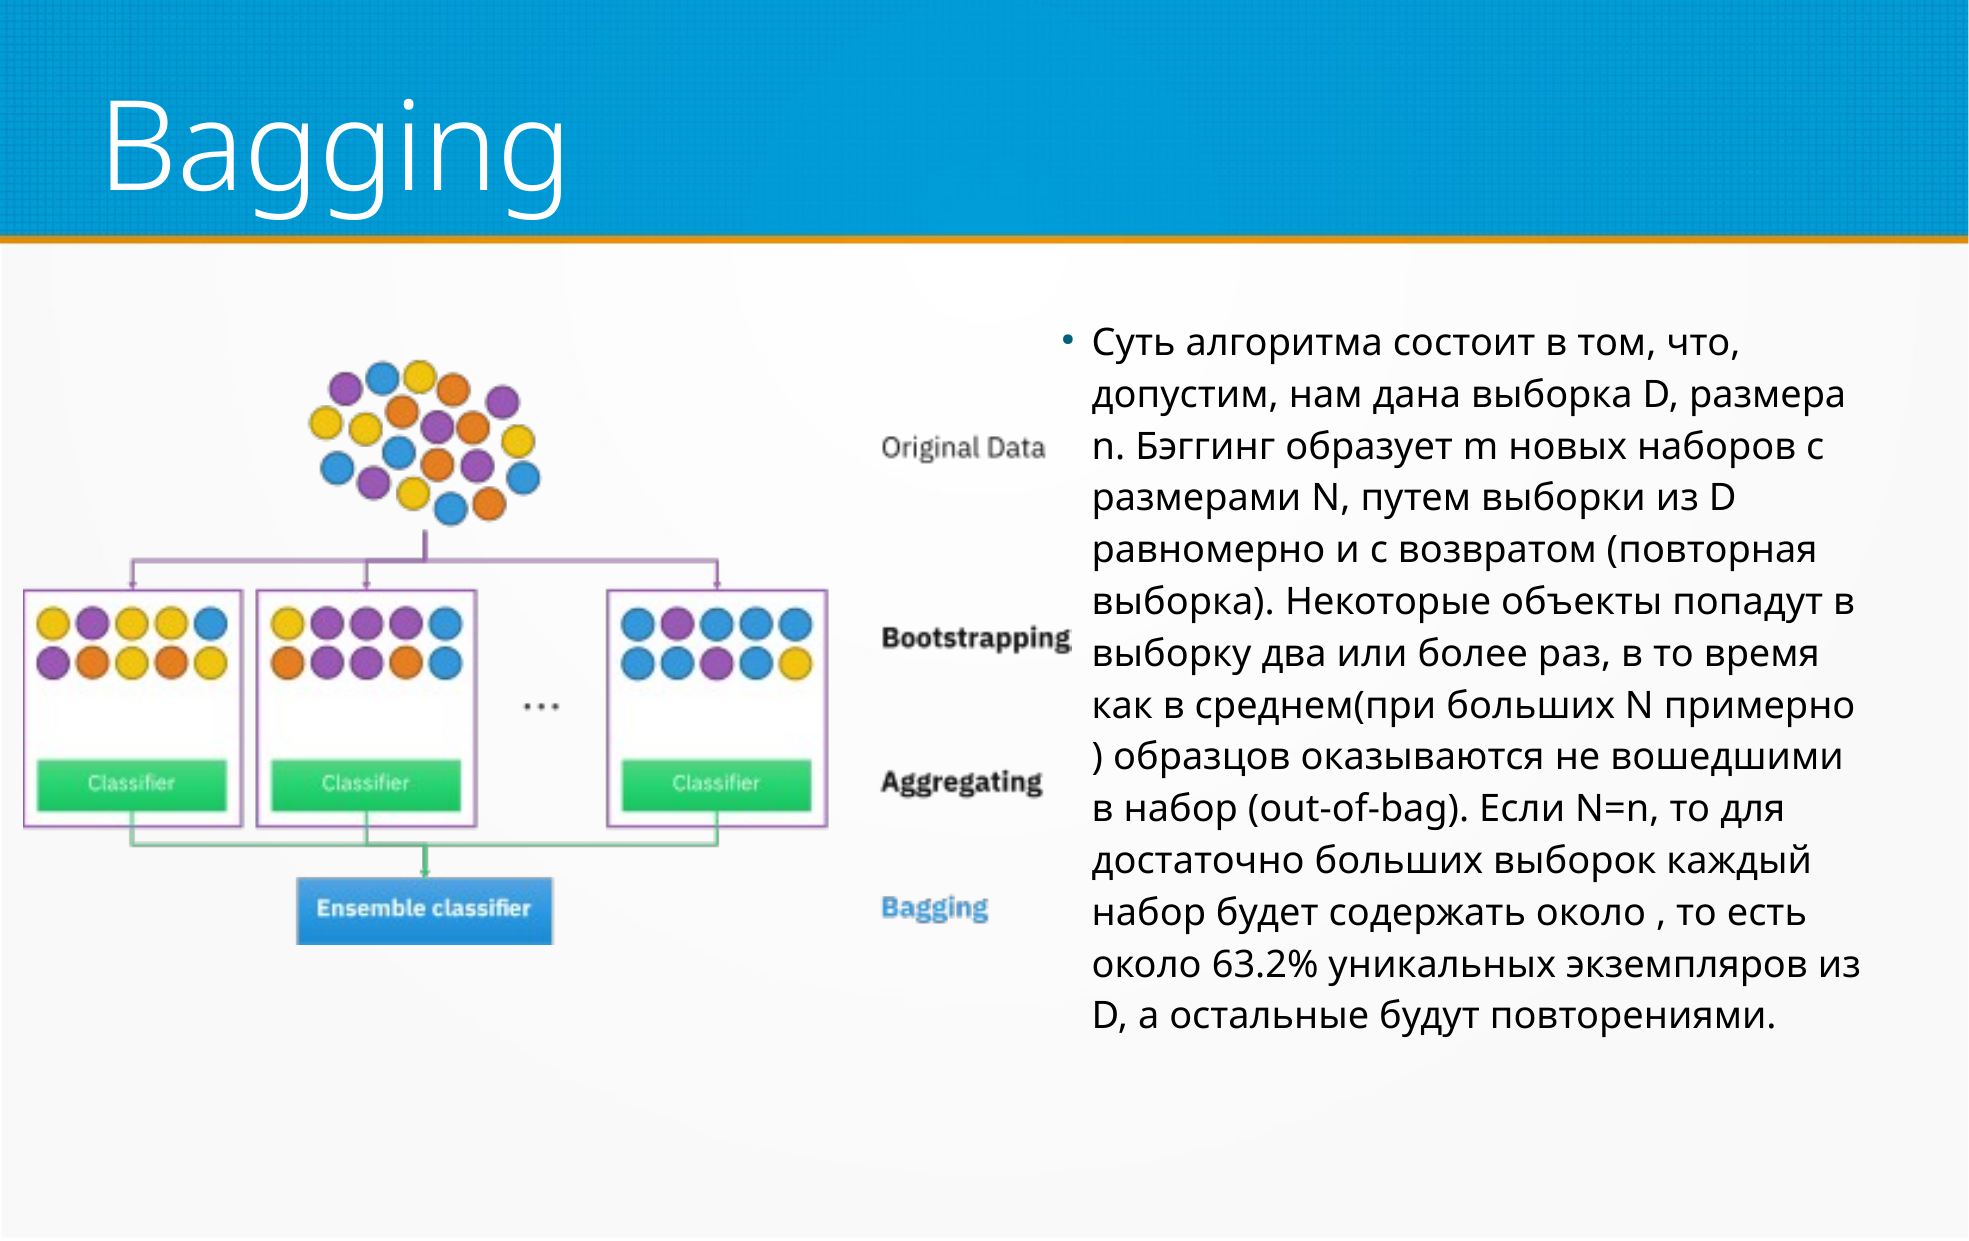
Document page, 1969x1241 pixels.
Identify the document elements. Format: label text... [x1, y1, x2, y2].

picture [0, 233, 1969, 1241]
list Суть алгоритма состоит в том, что, допустим, нам дана выборка D, размера n. Бэггинг образует m новых наборов с размерами N, путем выборки из D равномерно и с возвратом (повторная выборка). Некоторые объекты попадут в выборку два или более раз, в то время как в среднем(при больших N примерно ) образцов оказываются не вошедшими в набор (out-of-bag). Если N=n, то для достаточно больших выборок каждый набор будет содержать около , то есть около 63.2% уникальных экземпляров из D, а остальные будут повторениями. [1051, 315, 1867, 1081]
title Bagging [98, 19, 1870, 227]
